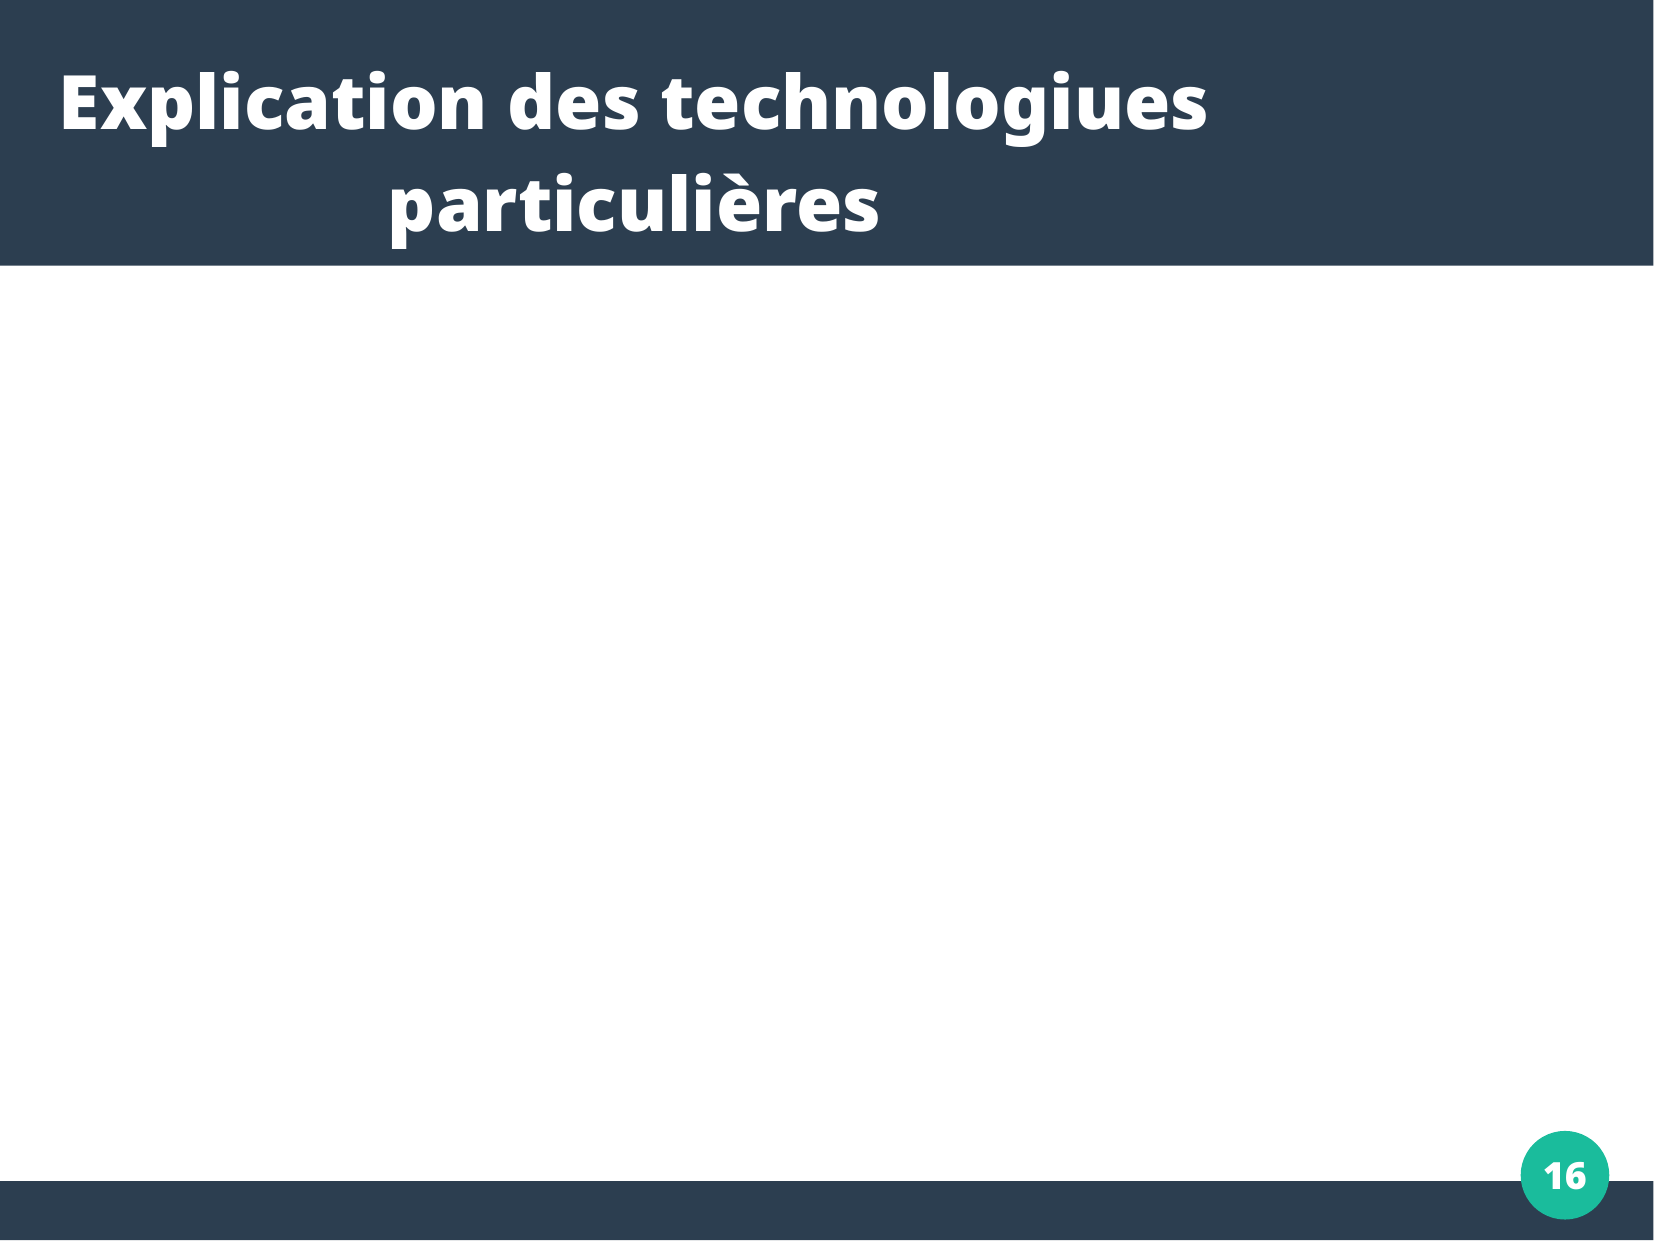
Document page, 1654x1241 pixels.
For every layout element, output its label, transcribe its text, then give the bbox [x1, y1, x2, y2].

title Explication des technologiues particulières [59, 49, 1595, 207]
